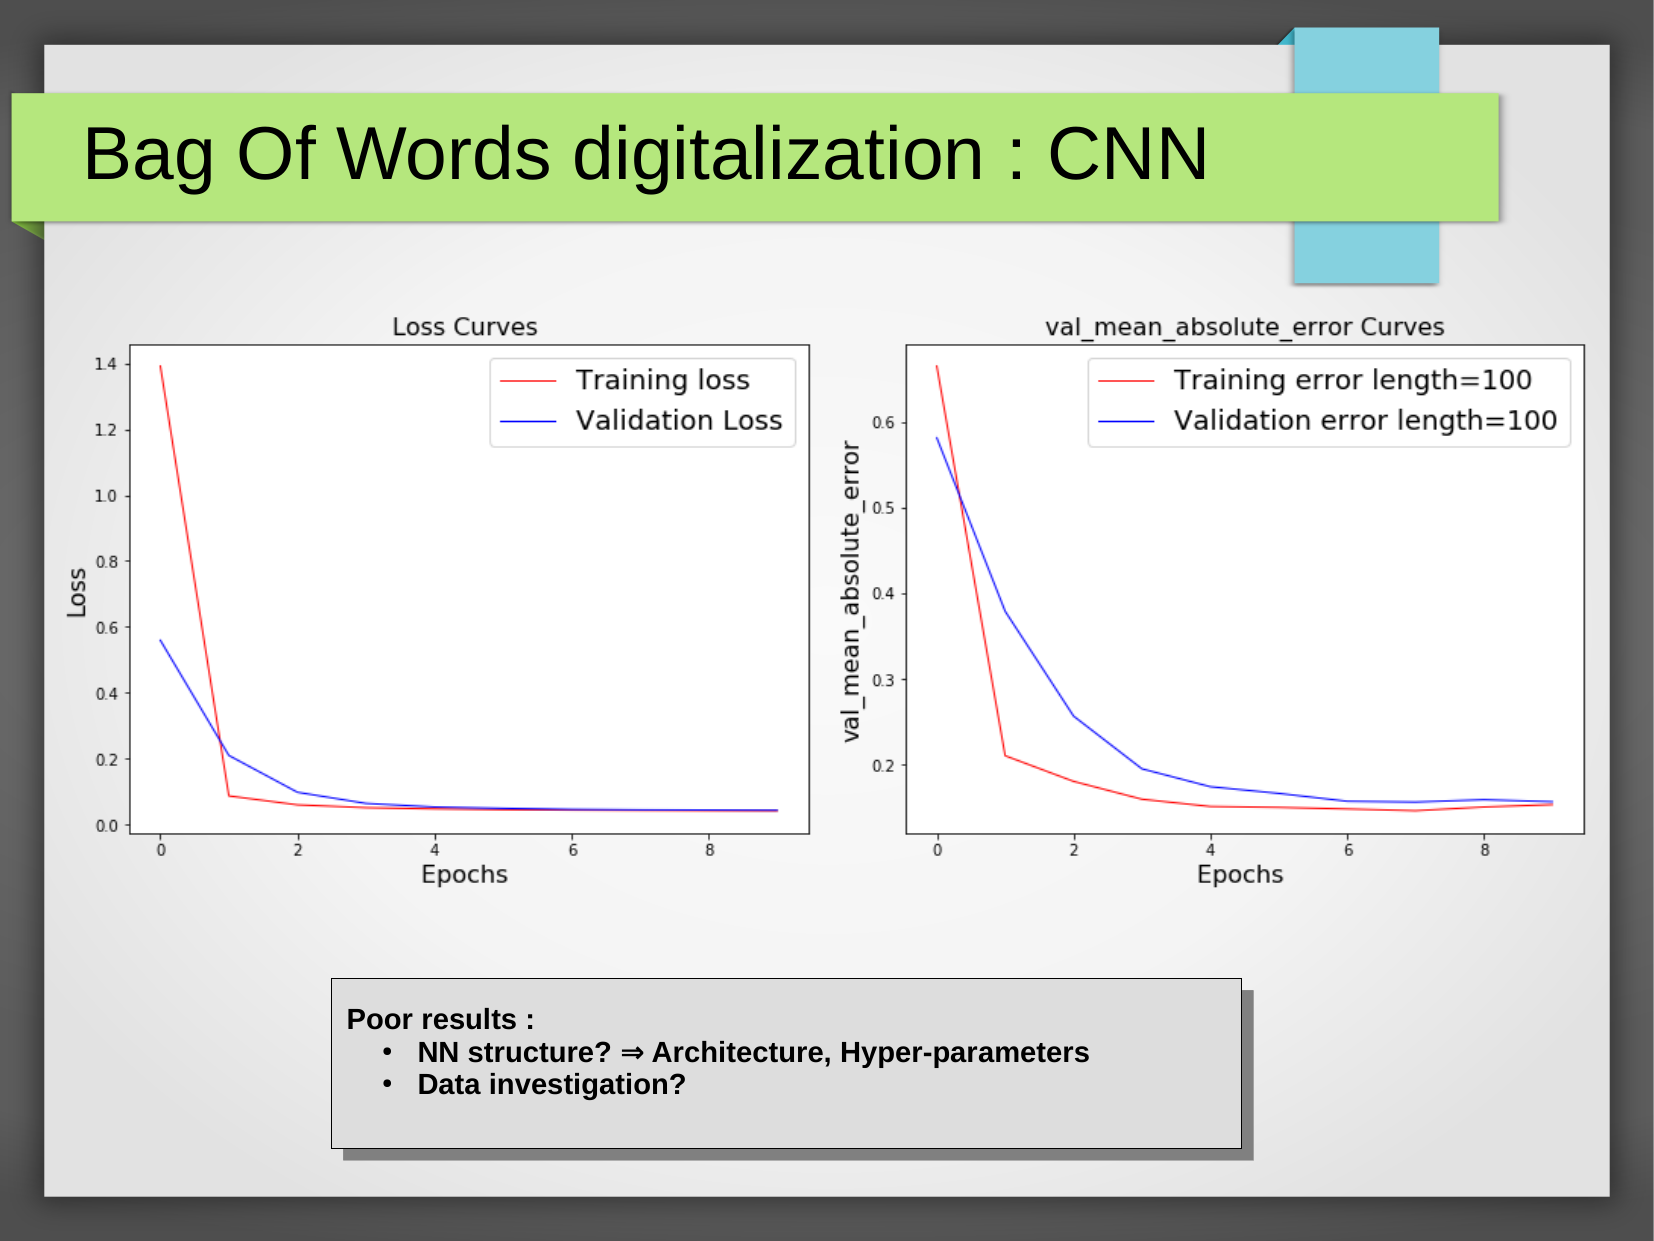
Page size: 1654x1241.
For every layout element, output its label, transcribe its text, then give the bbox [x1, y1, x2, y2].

text_box Poor results : NN structure? ⇒ Architecture, Hyper-parameters Data investigation? [331, 978, 1242, 1149]
title Bag Of Words digitalization : CNN [82, 94, 1264, 213]
picture [0, 0, 1654, 1241]
